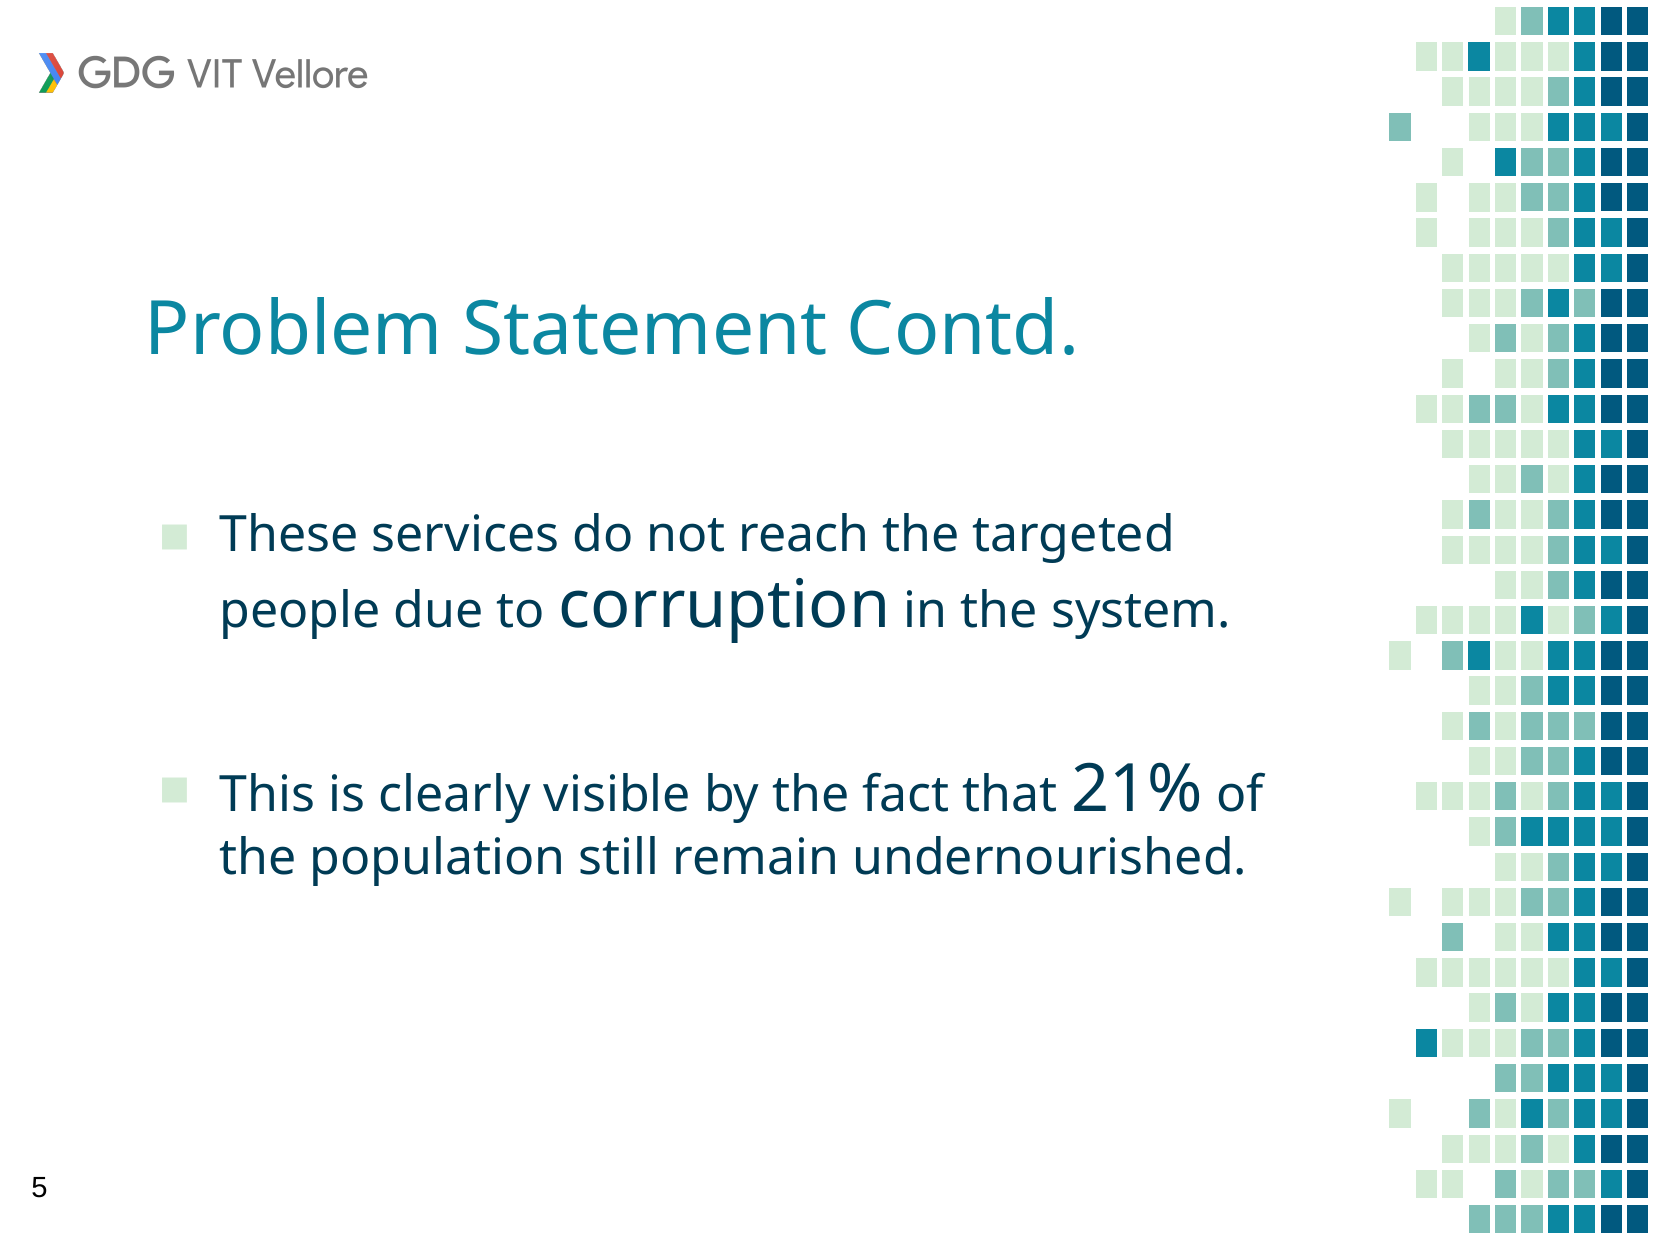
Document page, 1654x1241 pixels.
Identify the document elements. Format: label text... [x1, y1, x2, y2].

picture [0, 3, 408, 142]
title Problem Statement Contd. [129, 178, 1353, 385]
slide_number <number> [16, 1138, 116, 1233]
list These services do not reach the targeted people due to corruption in the system. This is clearly visible by the fact that 21% of the population still remain undernourished. [129, 417, 1353, 1137]
